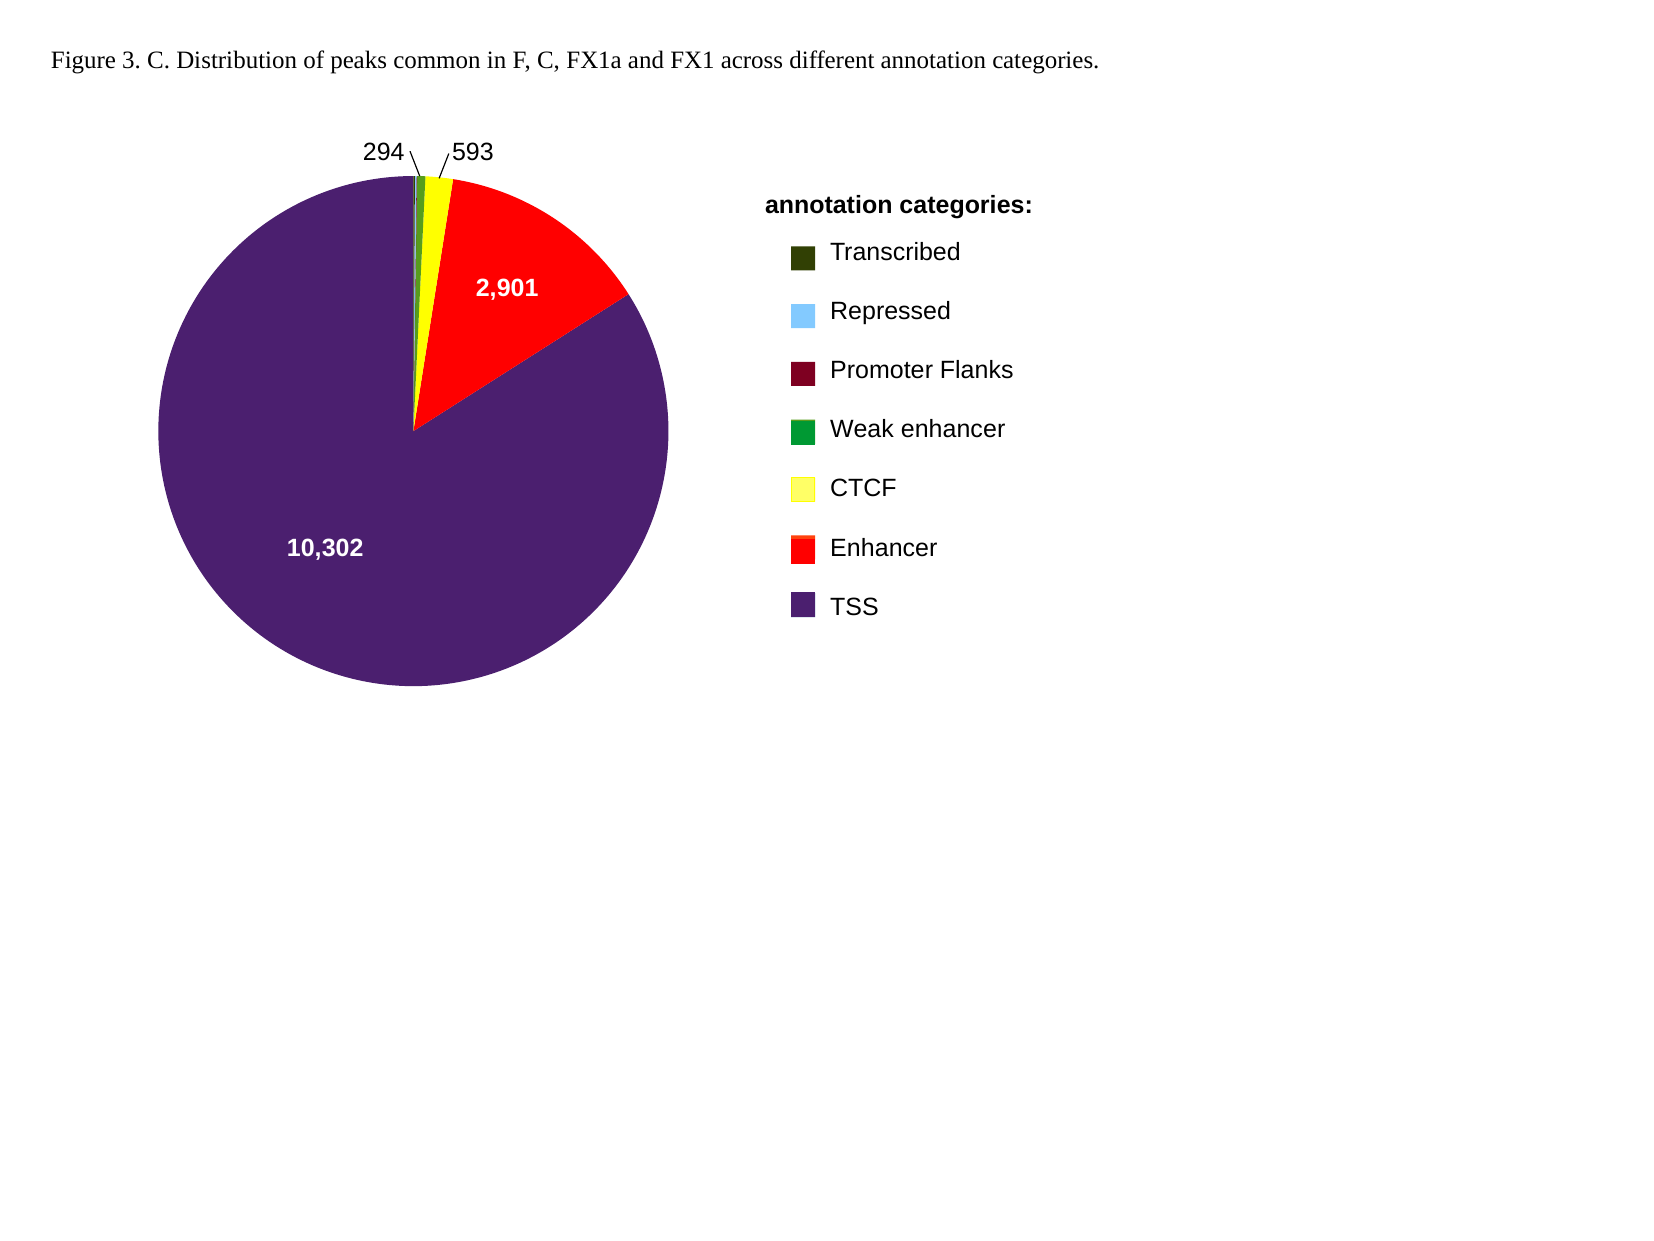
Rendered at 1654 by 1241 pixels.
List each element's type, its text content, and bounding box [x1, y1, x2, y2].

text_box annotation categories: [750, 183, 1049, 227]
text_box [791, 421, 815, 445]
text_box Promoter Flanks [815, 348, 1029, 392]
text_box TSS [815, 584, 894, 628]
text_box Weak enhancer [815, 407, 1021, 451]
picture [777, 227, 825, 640]
text_box 2,901 [460, 266, 554, 310]
text_box [791, 539, 815, 564]
text_box [791, 592, 815, 617]
text_box 593 [437, 130, 510, 174]
text_box Repressed [815, 289, 967, 333]
text_box Enhancer [815, 525, 953, 569]
text_box CTCF [815, 466, 912, 510]
chart [106, 165, 721, 697]
text_box 10,302 [272, 526, 379, 570]
text_box [791, 477, 815, 502]
text_box Transcribed [815, 230, 977, 274]
text_box Figure 3. C. Distribution of peaks common in F, C, FX1a and FX1 across different annotation categories. [36, 39, 1116, 85]
text_box 294 [348, 130, 420, 174]
